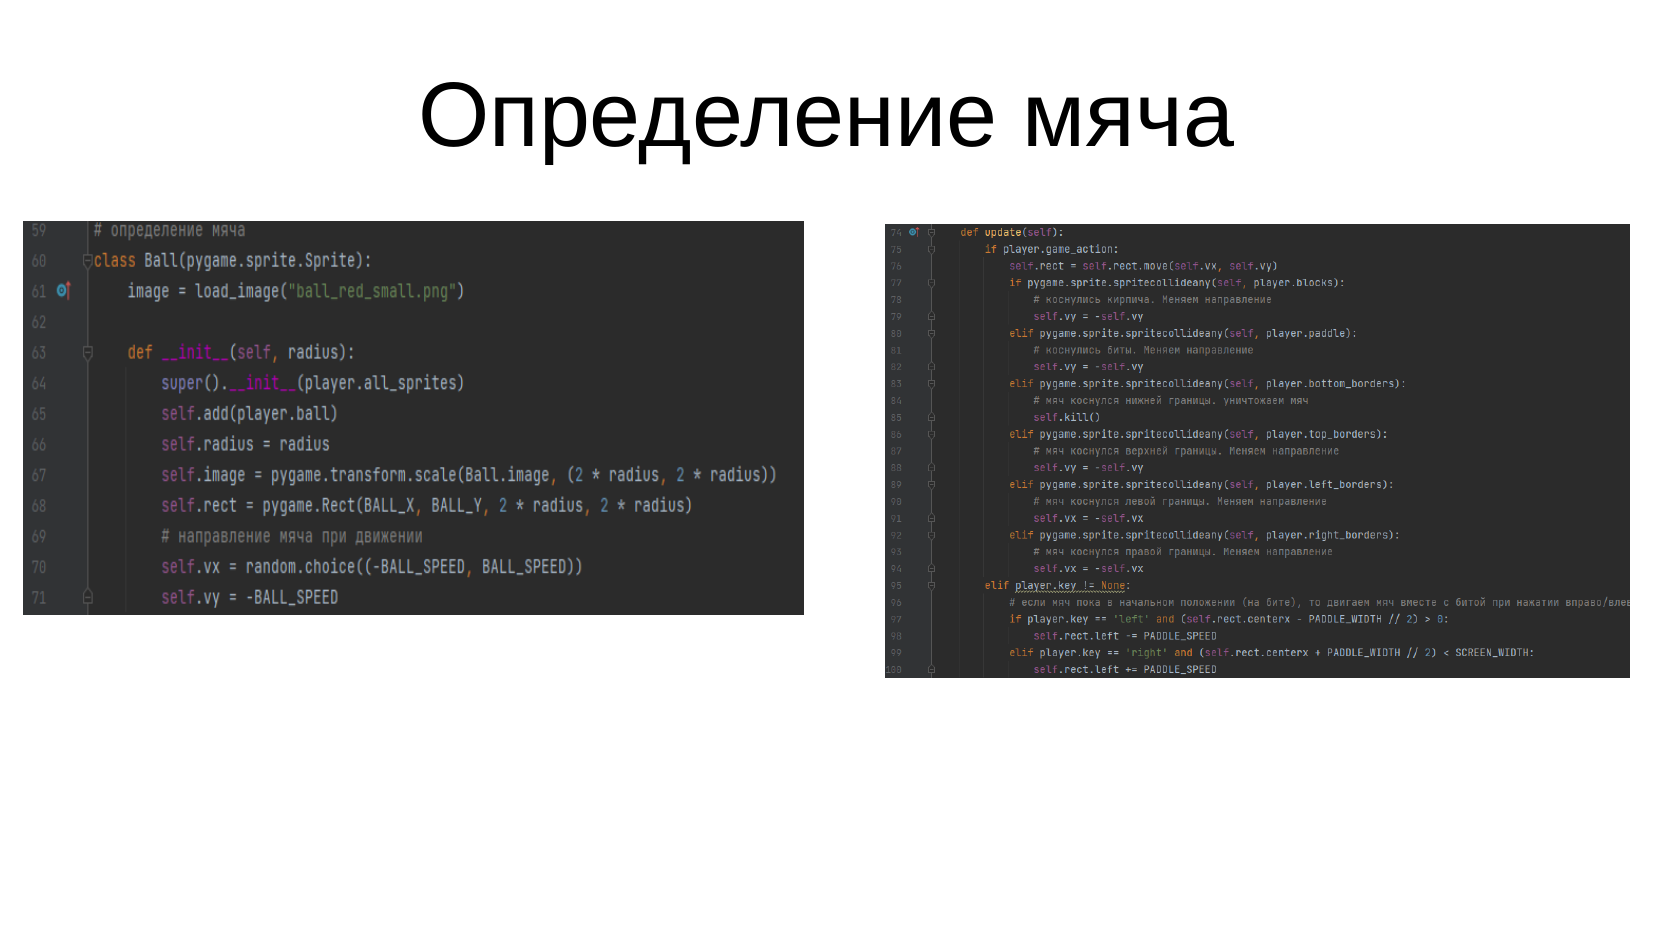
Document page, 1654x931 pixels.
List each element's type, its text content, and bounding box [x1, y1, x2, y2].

picture [885, 224, 1630, 678]
title Определение мяча [82, 37, 1571, 193]
picture [23, 221, 804, 615]
